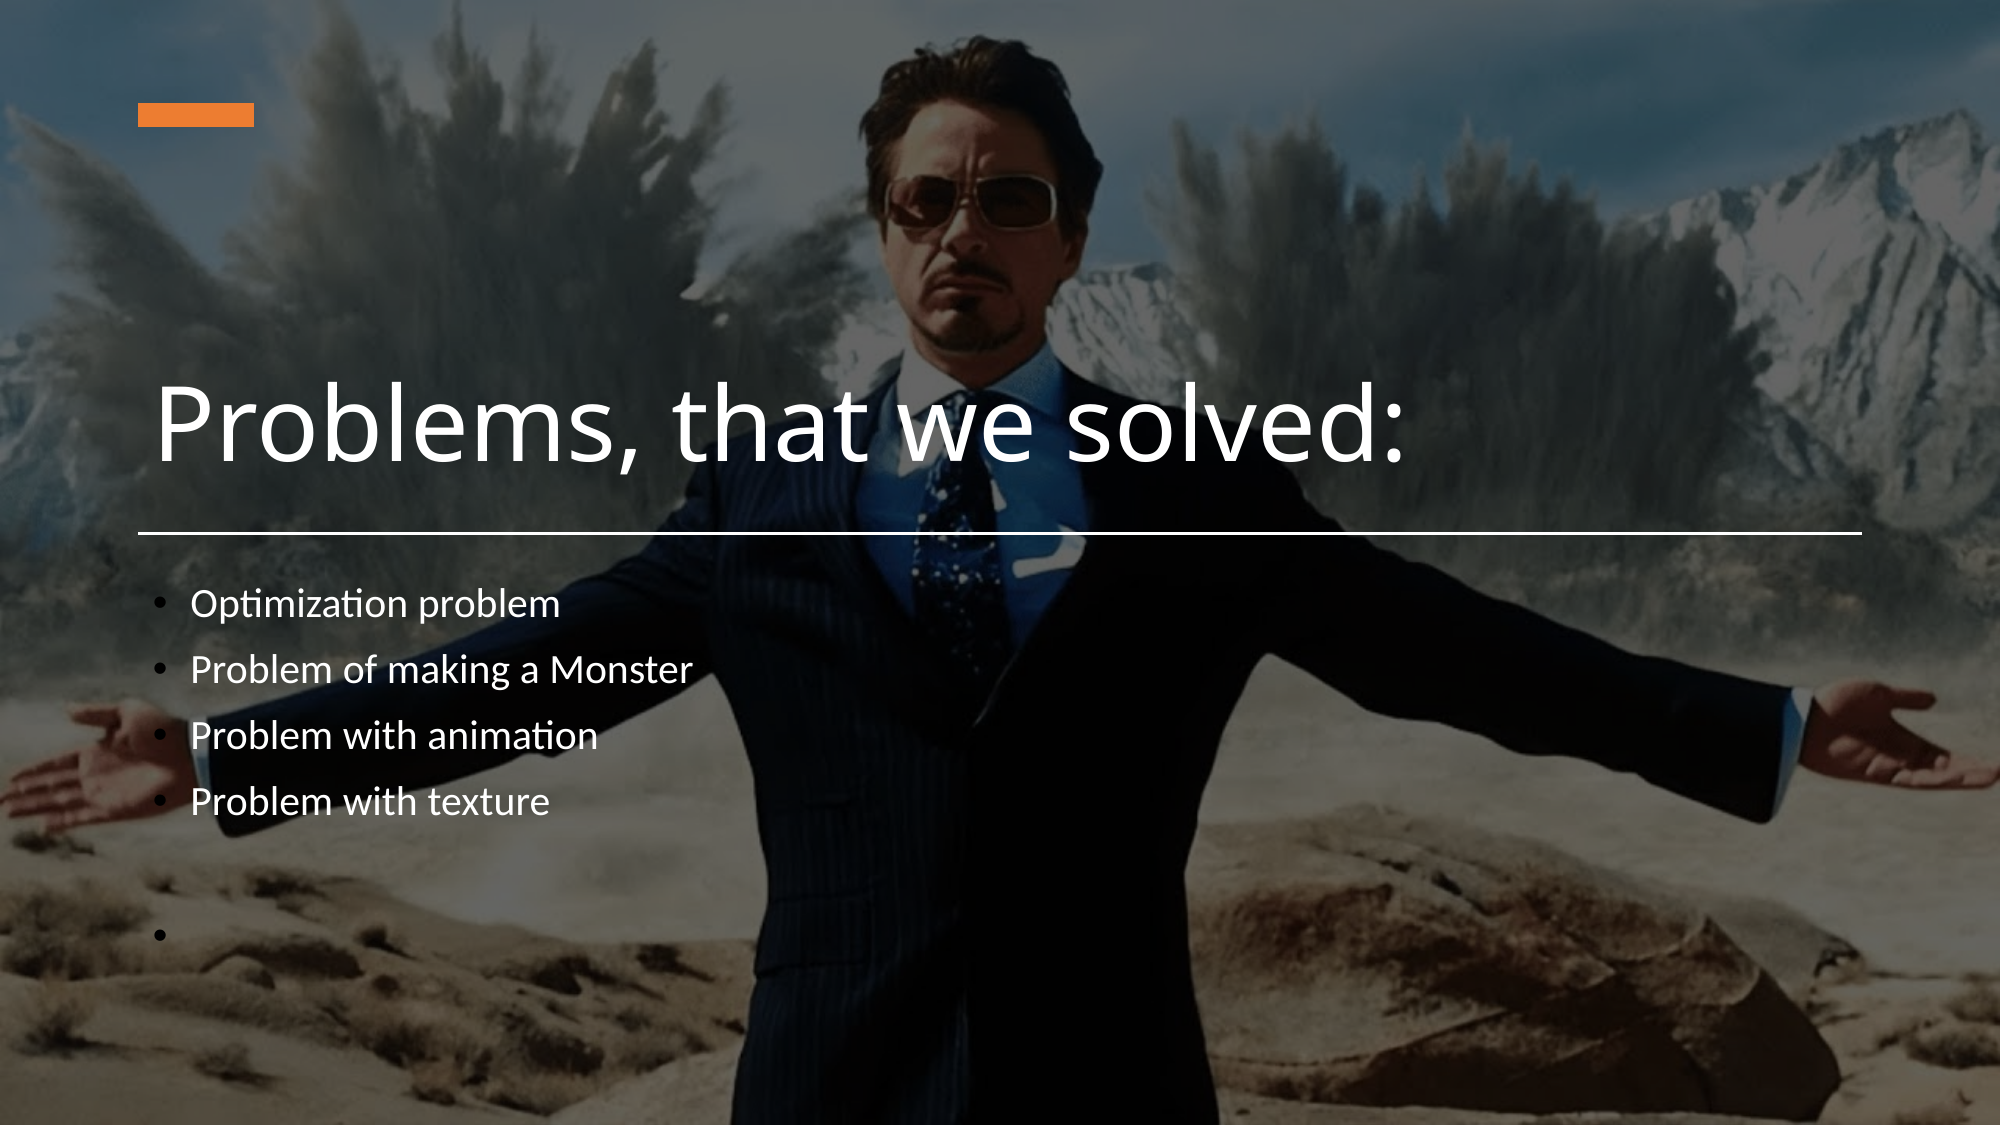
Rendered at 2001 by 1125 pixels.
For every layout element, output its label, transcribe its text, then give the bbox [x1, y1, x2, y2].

picture [0, 0, 2000, 1125]
list Optimization problem Problem of making a Monster Problem with animation Problem with texture [138, 574, 1862, 1013]
text_box [138, 103, 254, 127]
title Problems, that we solved: [138, 154, 1862, 492]
